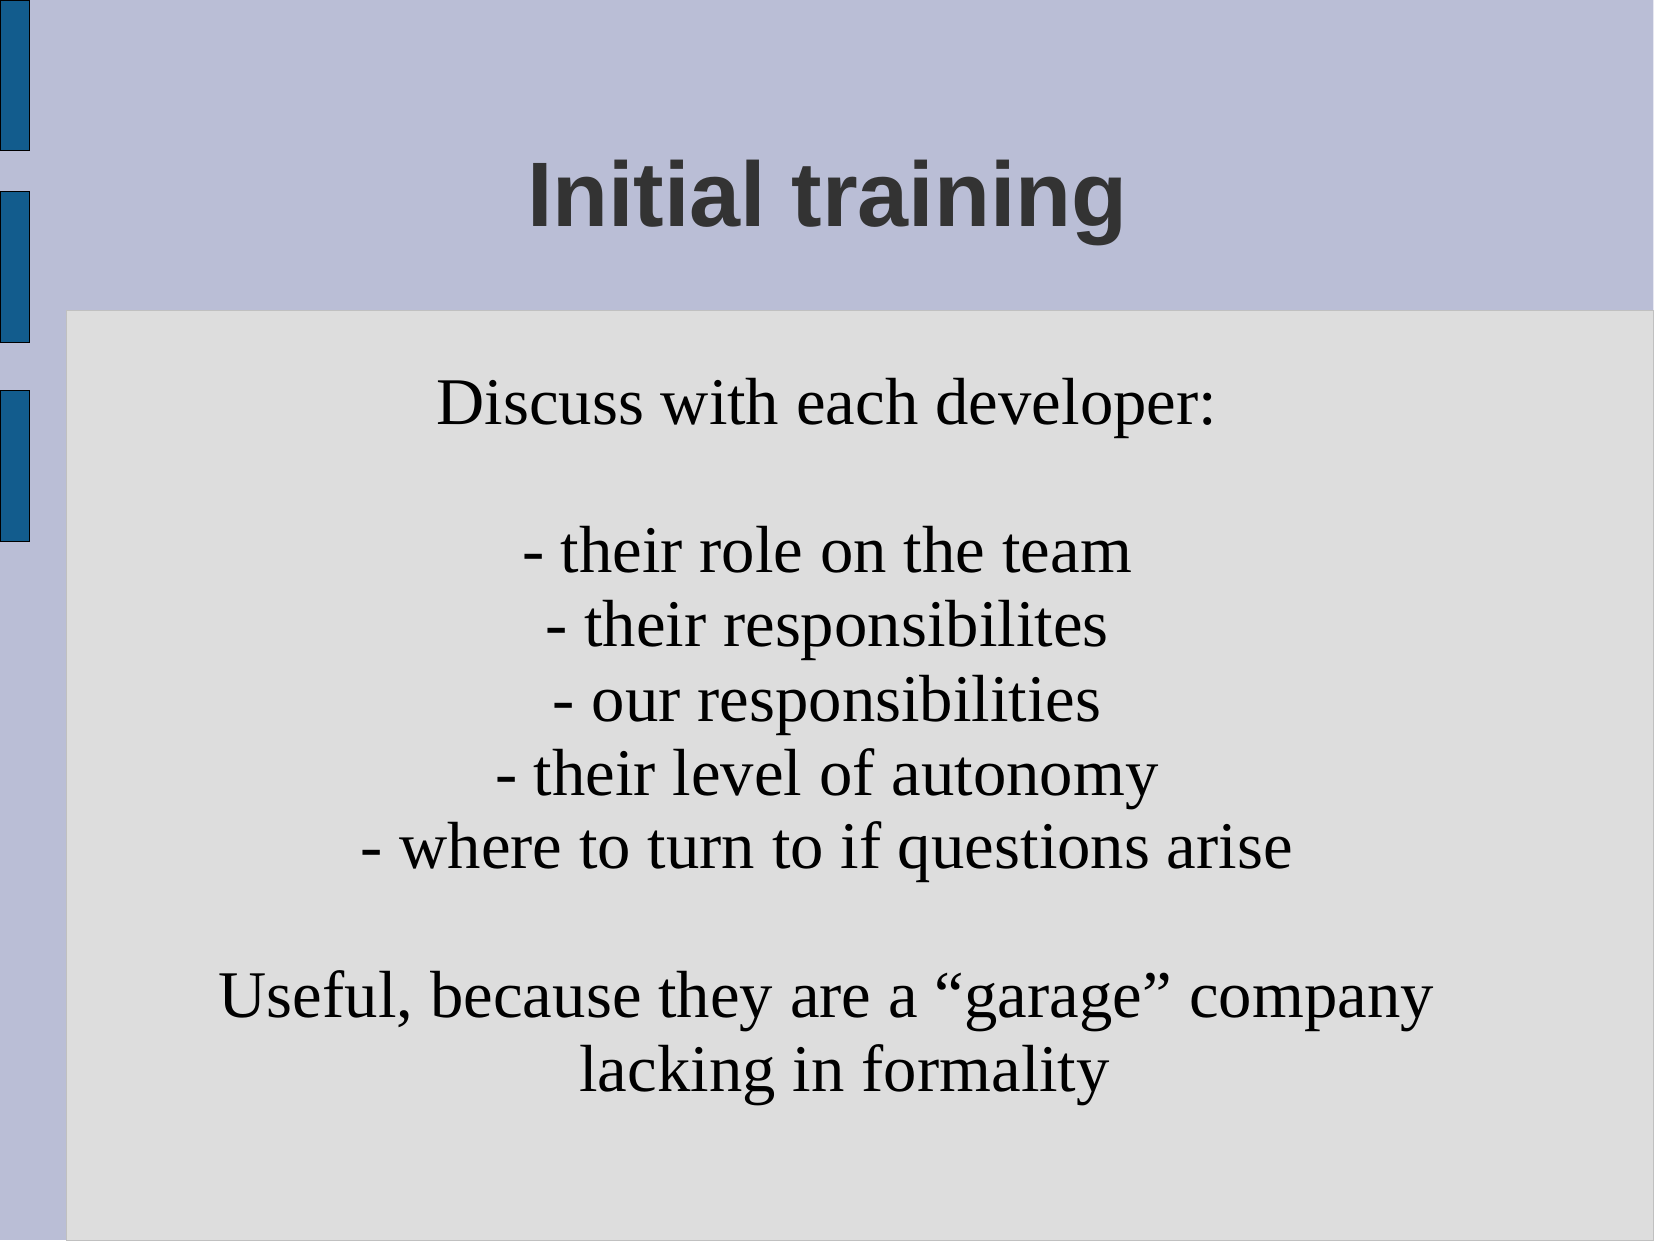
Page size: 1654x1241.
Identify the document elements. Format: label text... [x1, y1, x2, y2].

title Initial training [121, 91, 1534, 299]
subtitle Discuss with each developer: - their role on the team - their responsibilites - our responsibilities - their level of autonomy - where to turn to if questions arise Useful, because they are a “garage” company lacking in formality [121, 344, 1534, 1127]
